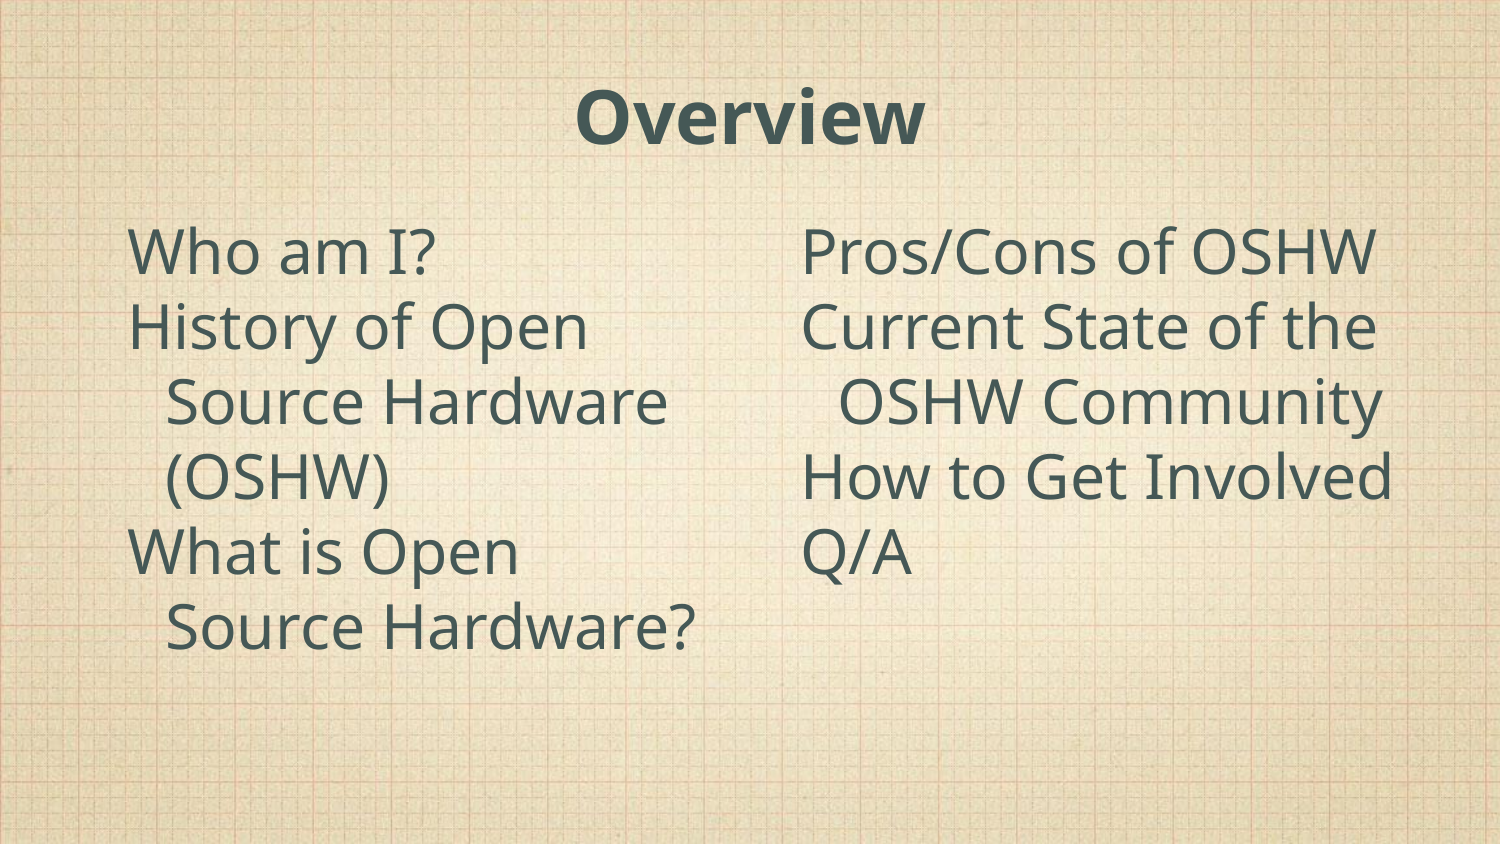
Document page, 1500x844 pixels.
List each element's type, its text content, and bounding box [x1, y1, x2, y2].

list Pros/Cons of OSHW Current State of the OSHW Community How to Get Involved Q/A [747, 196, 1416, 808]
list Who am I? History of Open Source Hardware (OSHW) What is Open Source Hardware? [75, 196, 743, 808]
picture [0, 0, 1500, 844]
title Overview [75, 33, 1425, 175]
